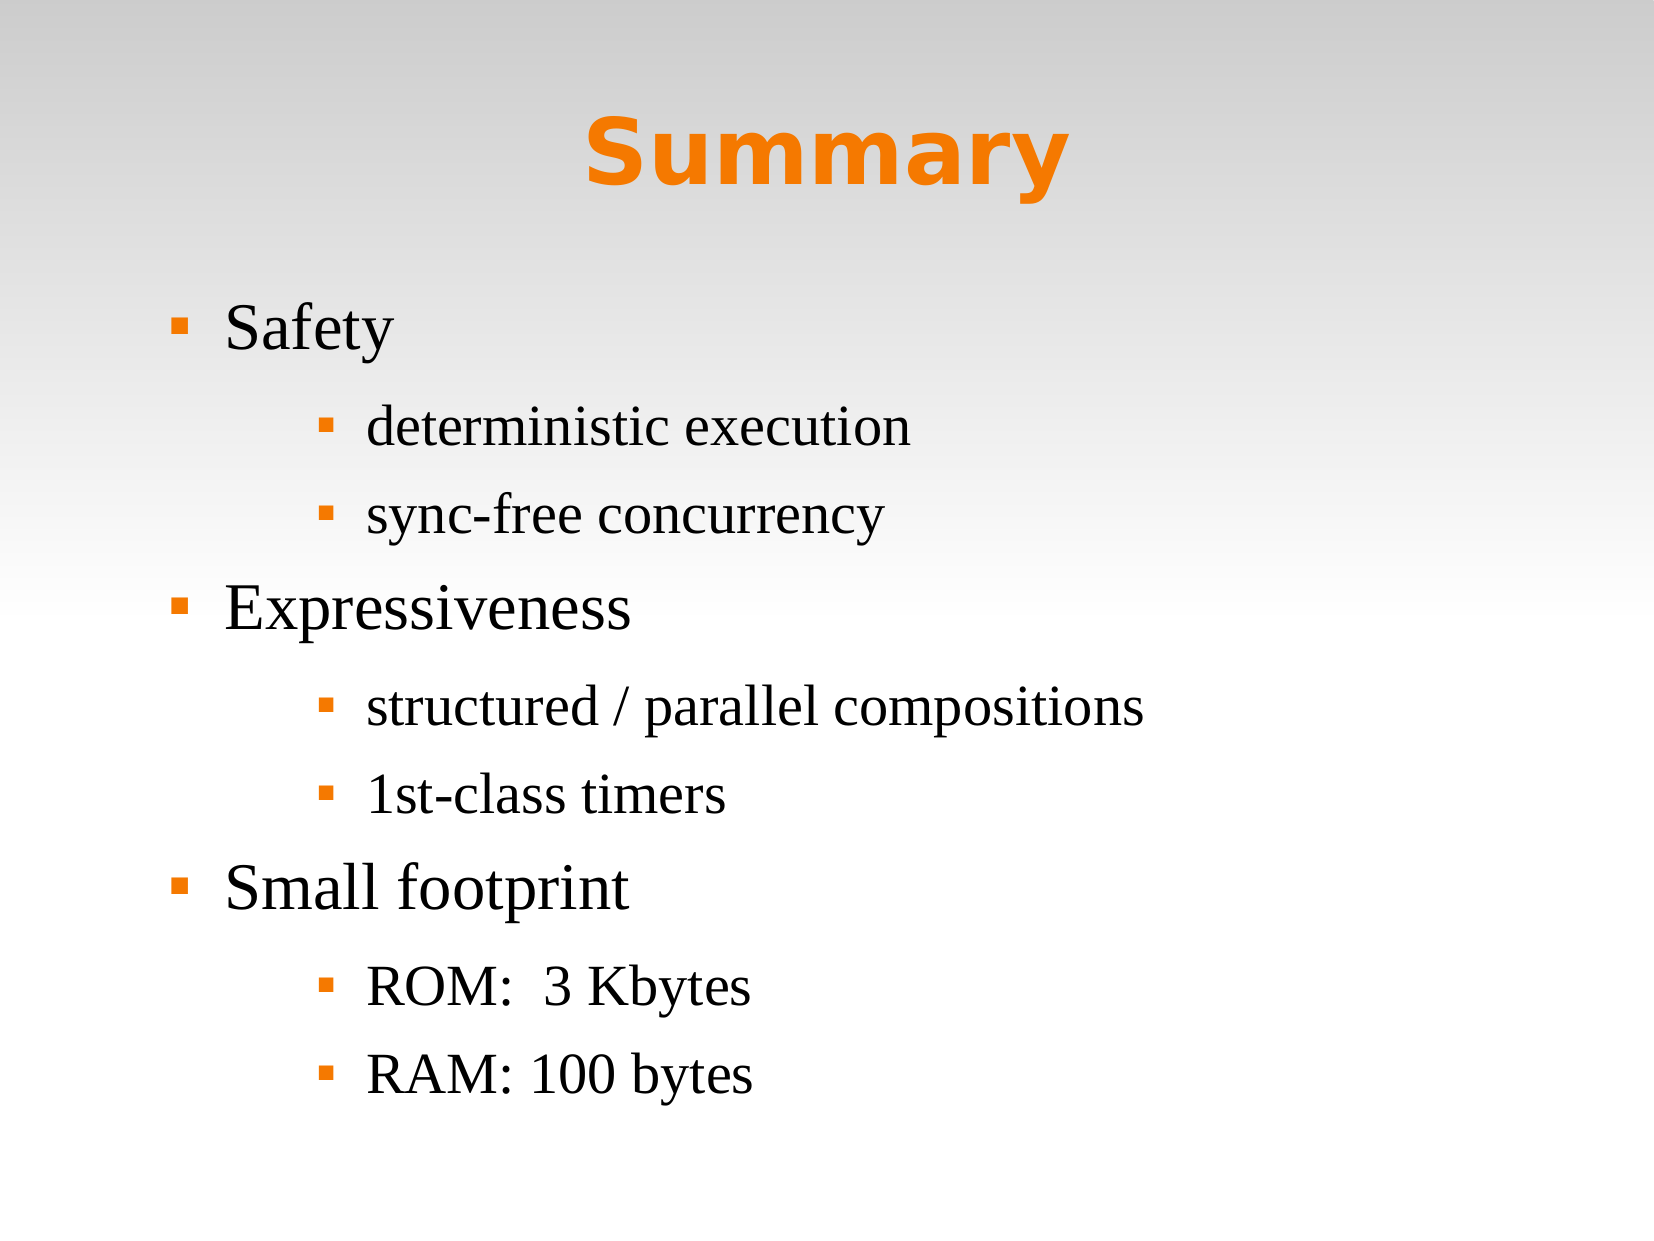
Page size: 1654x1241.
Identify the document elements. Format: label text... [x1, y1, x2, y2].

list Safety deterministic execution sync-free concurrency Expressiveness structured / parallel compositions 1st-class timers Small footprint ROM: 3 Kbytes RAM: 100 bytes [82, 290, 1571, 1163]
title Summary [82, 49, 1571, 257]
